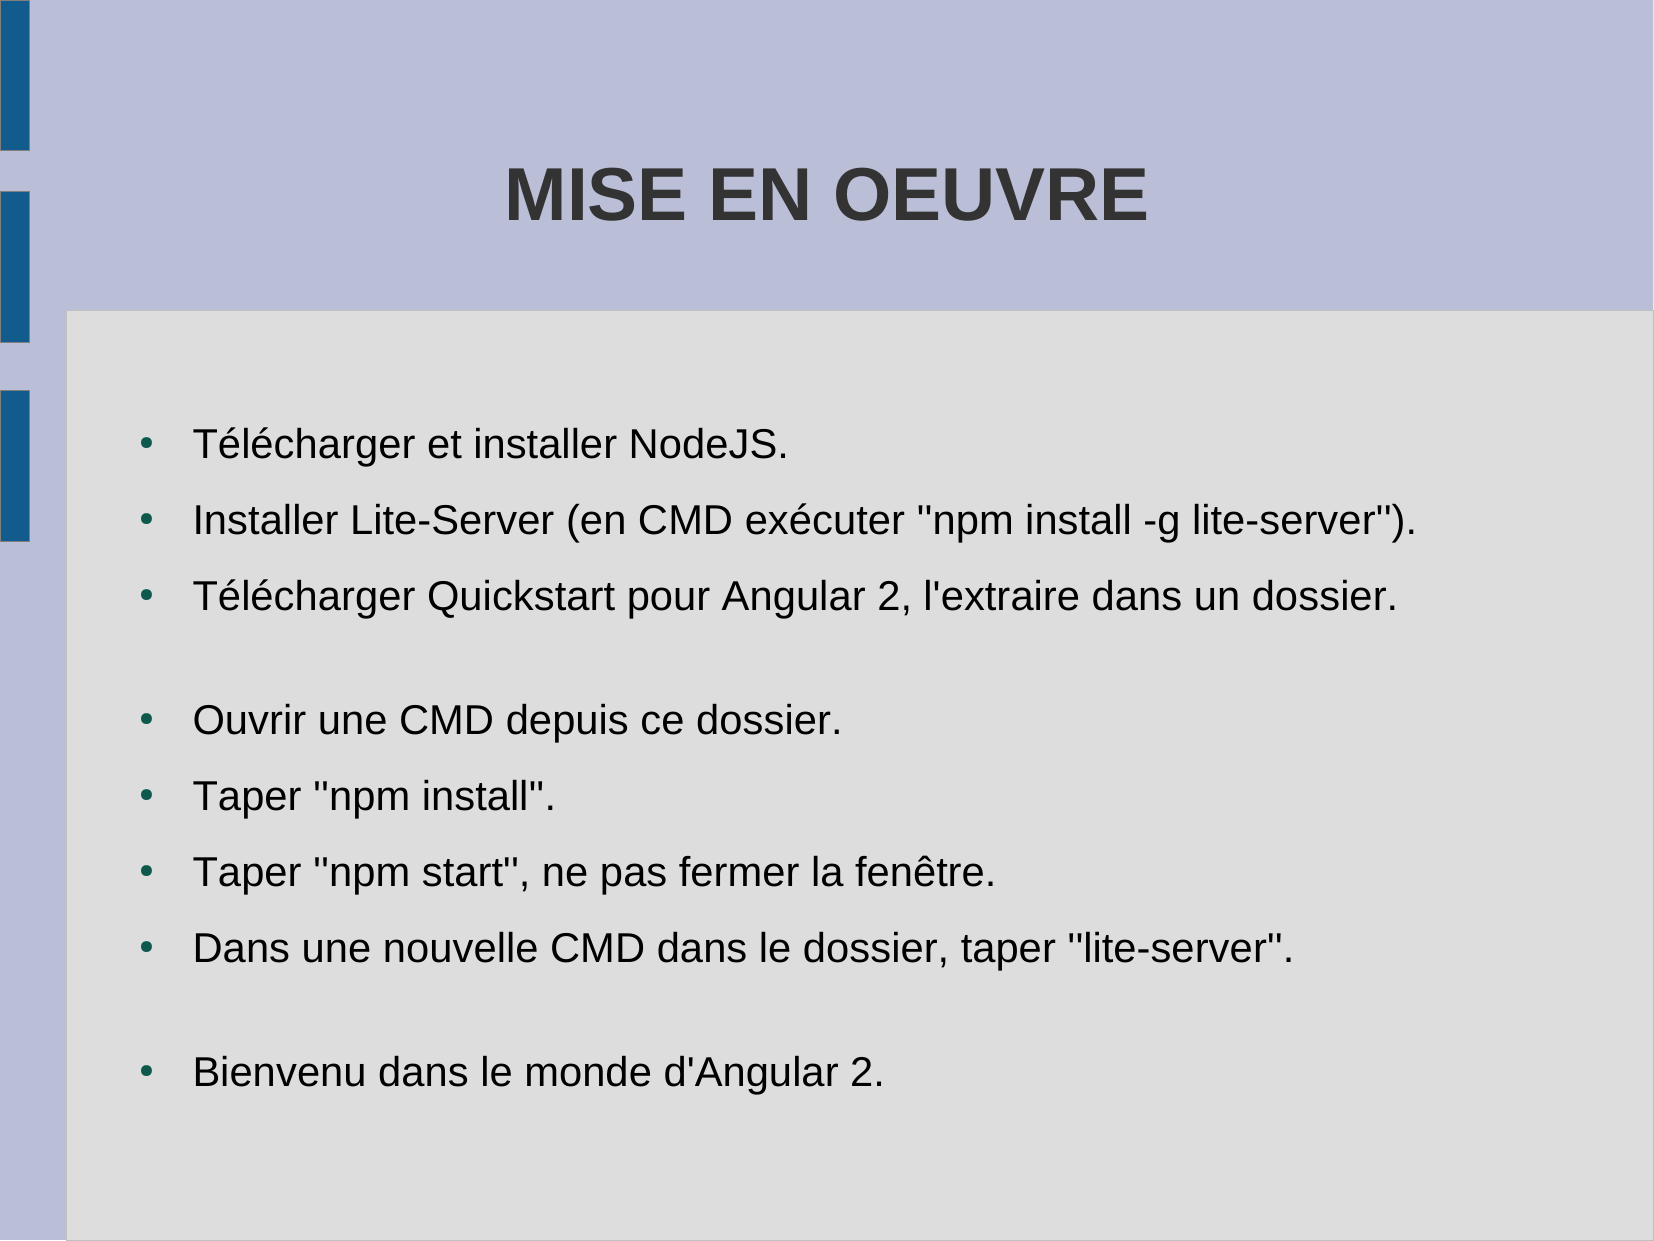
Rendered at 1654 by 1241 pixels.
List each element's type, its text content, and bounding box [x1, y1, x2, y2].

list Télécharger et installer NodeJS. Installer Lite-Server (en CMD exécuter ''npm install -g lite-server''). Télécharger Quickstart pour Angular 2, l'extraire dans un dossier. Ouvrir une CMD depuis ce dossier. Taper ''npm install''. Taper ''npm start'', ne pas fermer la fenêtre. Dans une nouvelle CMD dans le dossier, taper ''lite-server''. Bienvenu dans le monde d'Angular 2. [121, 344, 1534, 1127]
title MISE EN OEUVRE [121, 91, 1534, 299]
